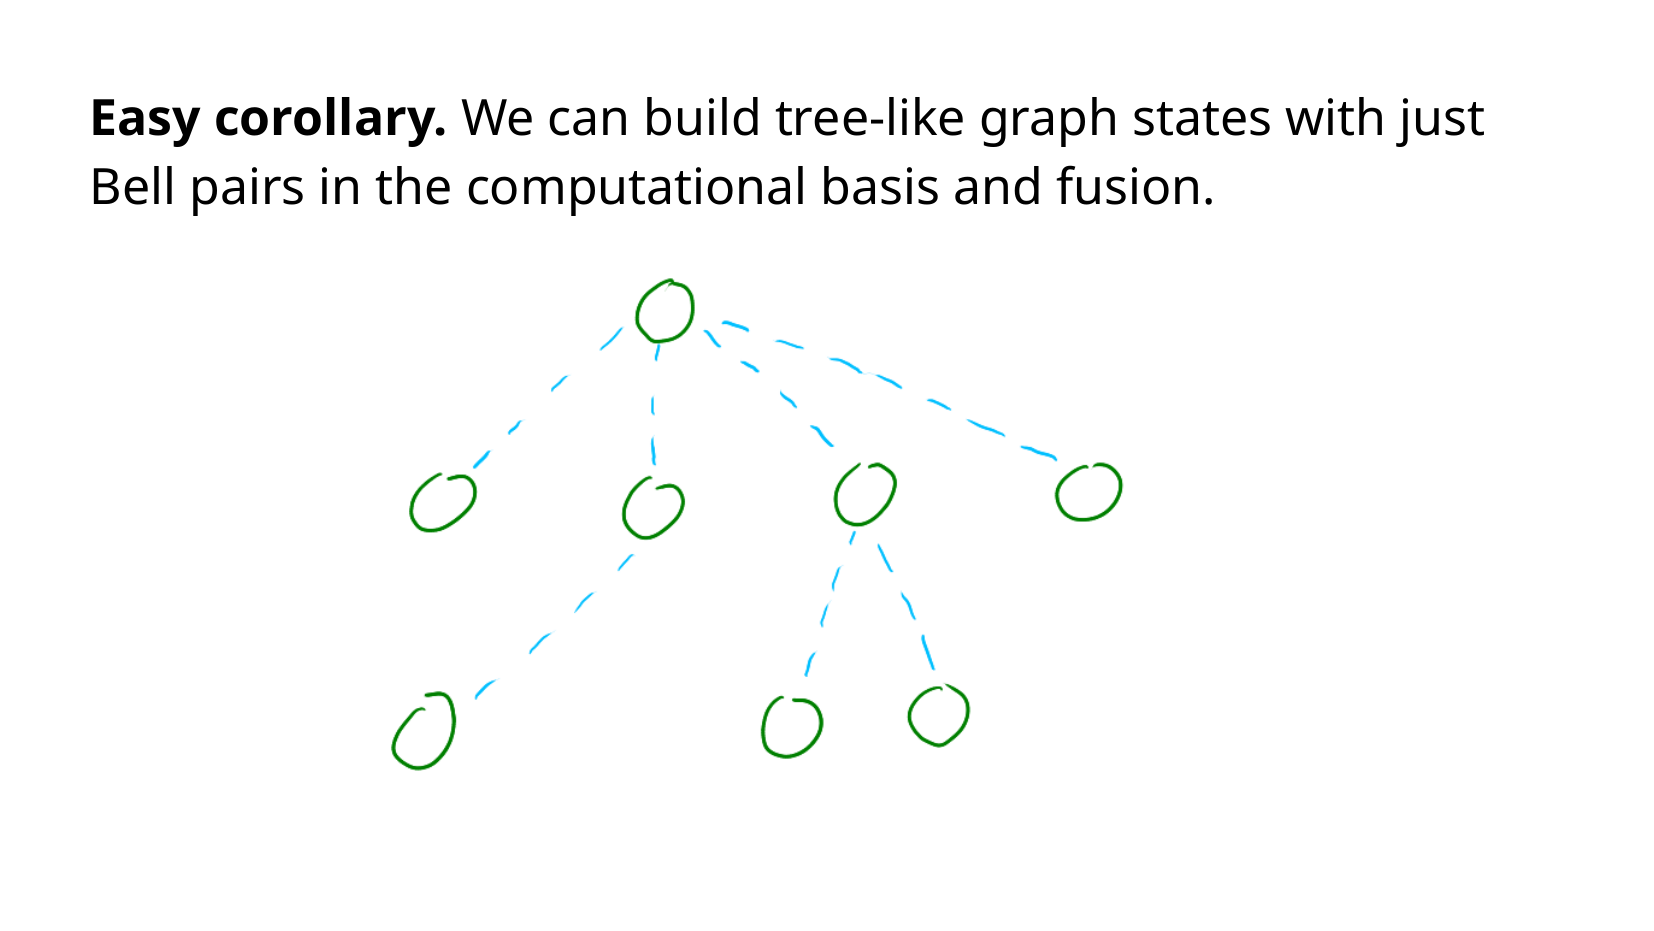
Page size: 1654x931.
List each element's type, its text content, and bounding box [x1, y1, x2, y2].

text_box Easy corollary. We can build tree-like graph states with just Bell pairs in the computational basis and fusion. [75, 75, 1538, 354]
picture [337, 258, 1156, 826]
